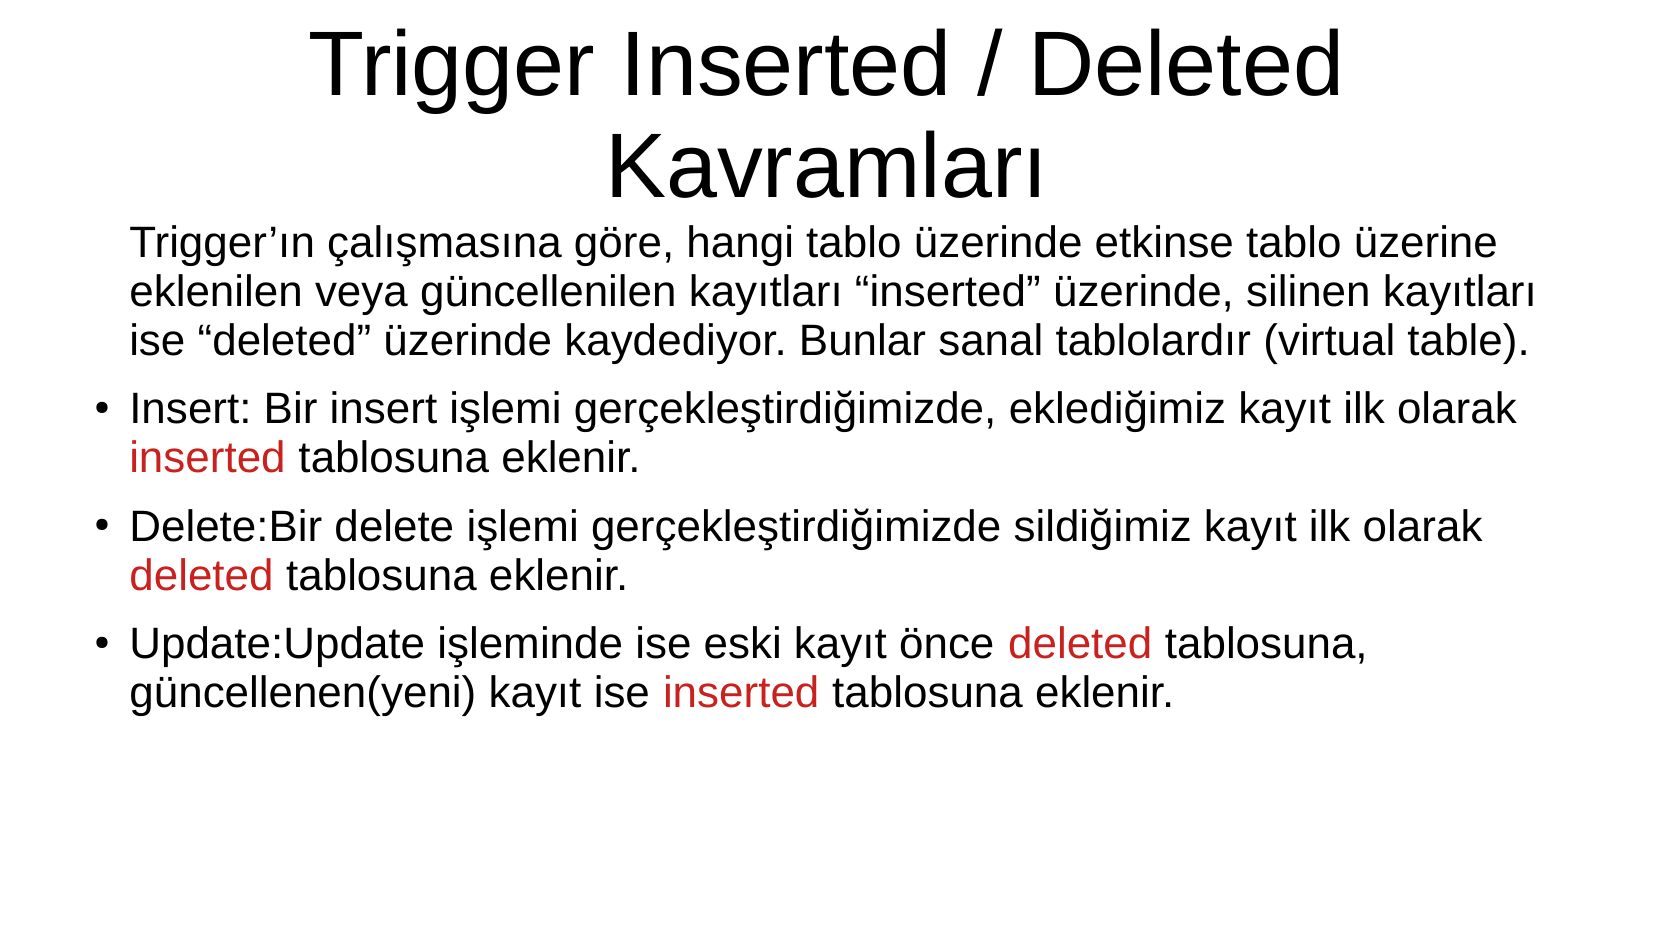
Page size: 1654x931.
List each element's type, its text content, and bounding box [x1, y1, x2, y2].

title Trigger Inserted / Deleted Kavramları [82, 12, 1571, 217]
list Trigger’ın çalışmasına göre, hangi tablo üzerinde etkinse tablo üzerine eklenilen veya güncellenilen kayıtları “inserted” üzerinde, silinen kayıtları ise “deleted” üzerinde kaydediyor. Bunlar sanal tablolardır (virtual table). Insert: Bir insert işlemi gerçekleştirdiğimizde, eklediğimiz kayıt ilk olarak inserted tablosuna eklenir. Delete:Bir delete işlemi gerçekleştirdiğimizde sildiğimiz kayıt ilk olarak deleted tablosuna eklenir. Update:Update işleminde ise eski kayıt önce deleted tablosuna, güncellenen(yeni) kayıt ise inserted tablosuna eklenir. [82, 217, 1571, 758]
